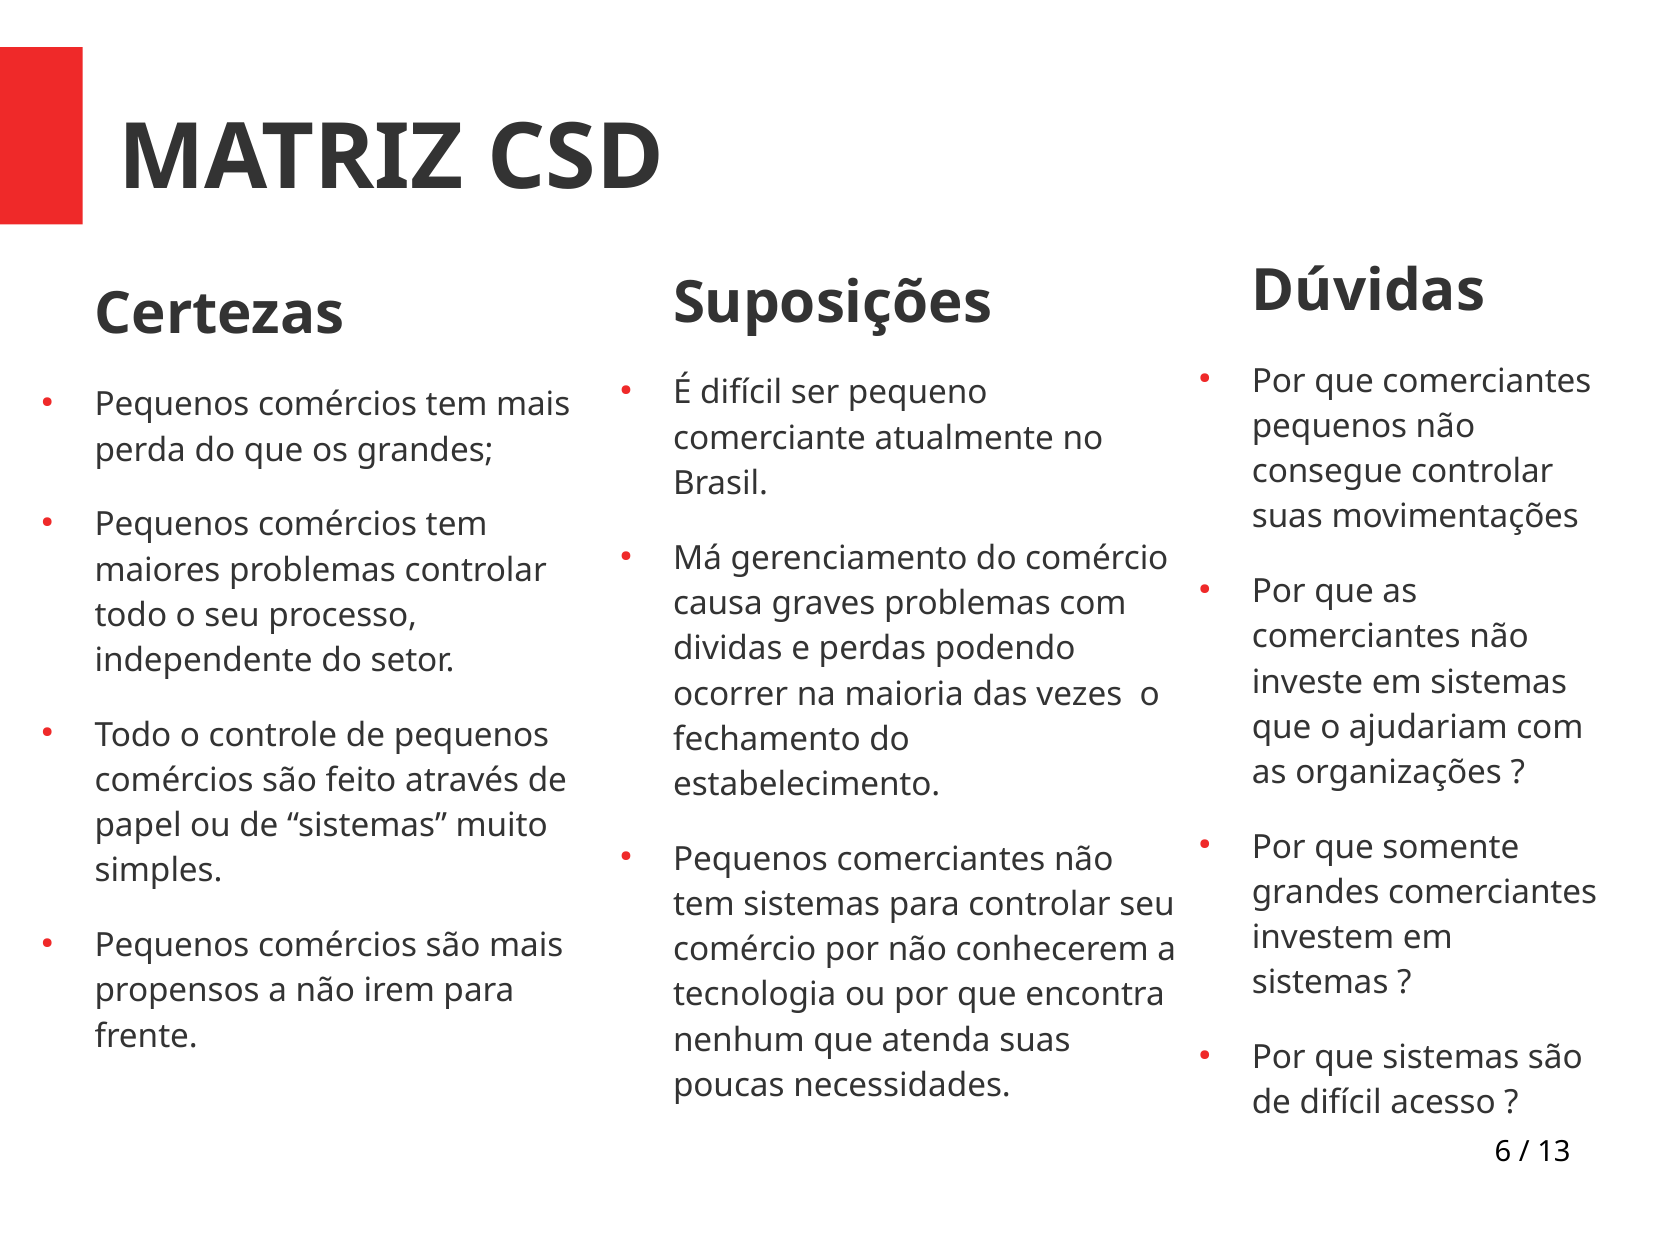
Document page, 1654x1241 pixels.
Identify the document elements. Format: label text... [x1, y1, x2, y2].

list Suposições É difícil ser pequeno comerciante atualmente no Brasil. Má gerenciamento do comércio causa graves problemas com dividas e perdas podendo ocorrer na maioria das vezes o fechamento do estabelecimento. Pequenos comerciantes não tem sistemas para controlar seu comércio por não conhecerem a tecnologia ou por que encontra nenhum que atenda suas poucas necessidades. [602, 259, 1181, 650]
title MATRIZ CSD [118, 49, 1571, 257]
list Certezas Pequenos comércios tem mais perda do que os grandes; Pequenos comércios tem maiores problemas controlar todo o seu processo, independente do setor. Todo o controle de pequenos comércios são feito através de papel ou de “sistemas” muito simples. Pequenos comércios são mais propensos a não irem para frente. [23, 271, 603, 662]
list Dúvidas Por que comerciantes pequenos não consegue controlar suas movimentações Por que as comerciantes não investe em sistemas que o ajudariam com as organizações ? Por que somente grandes comerciantes investem em sistemas ? Por que sistemas são de difícil acesso ? [1181, 248, 1619, 969]
